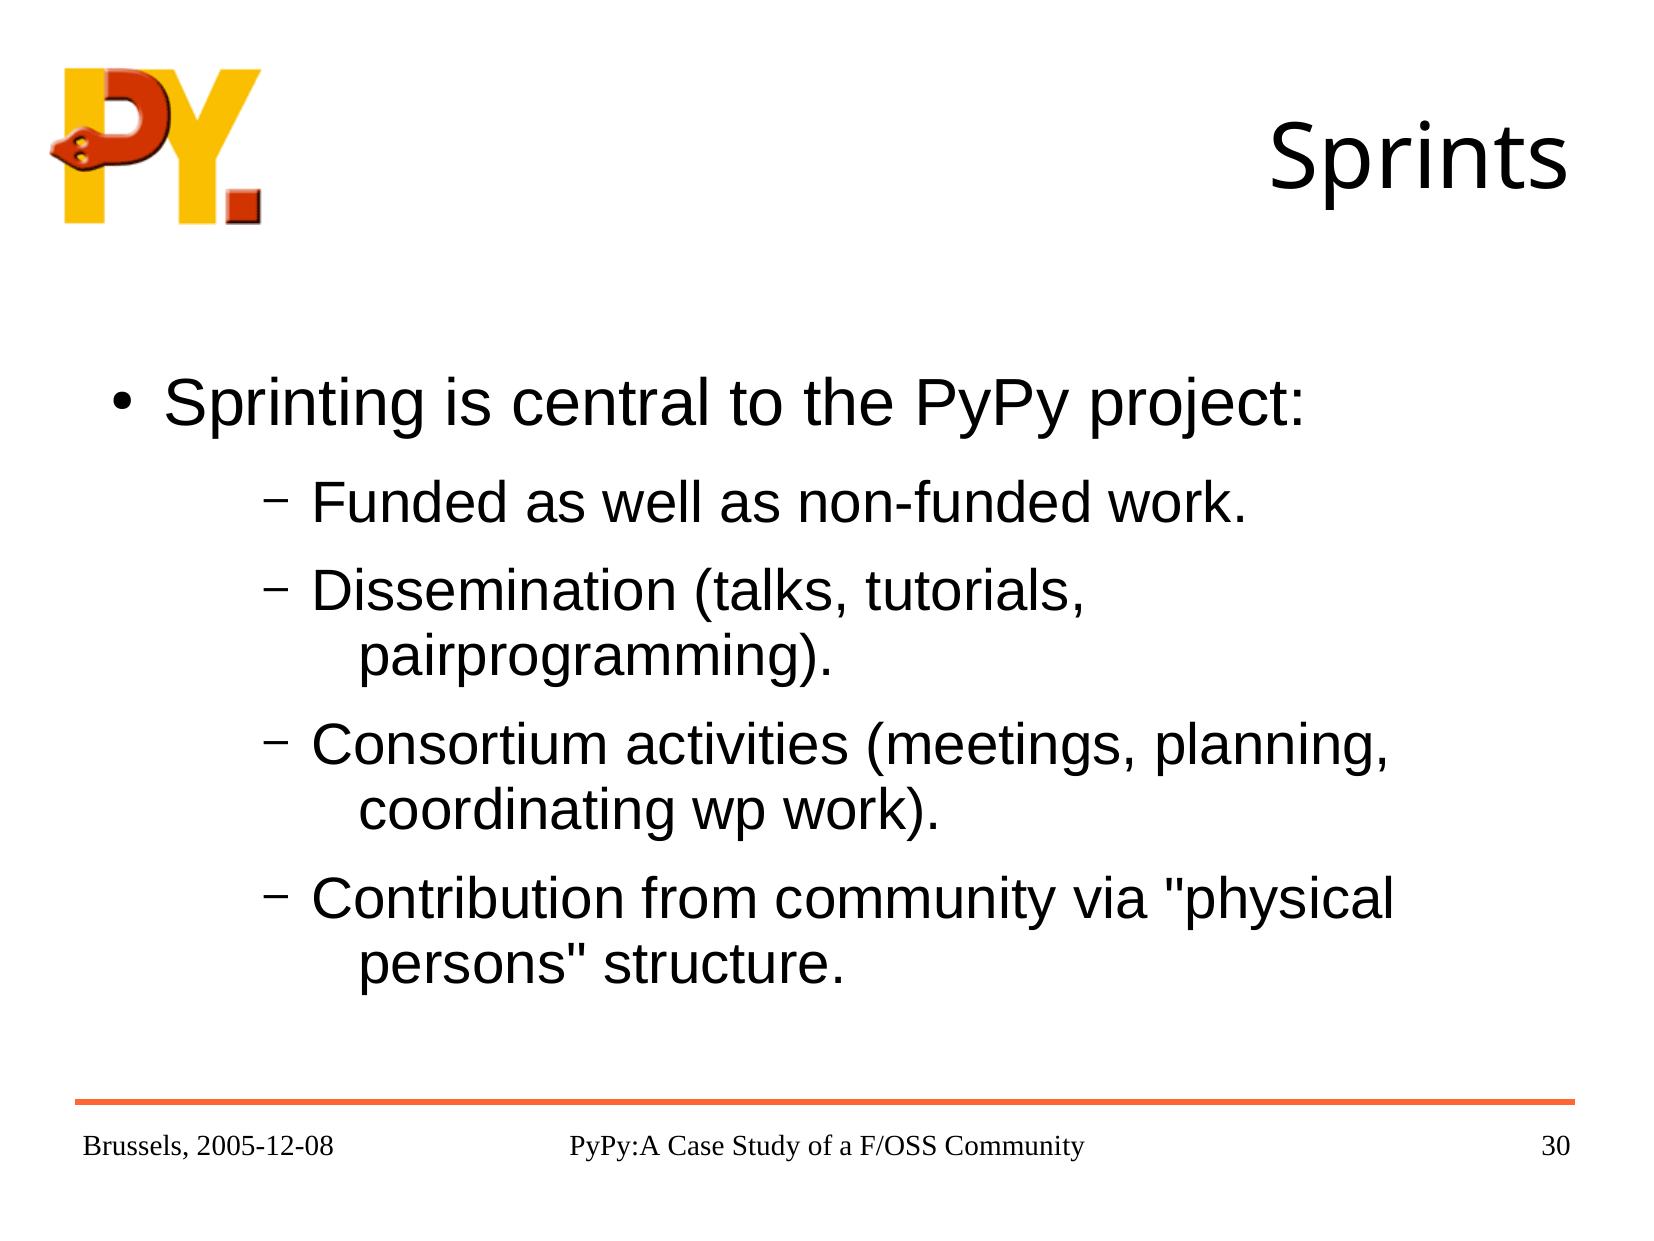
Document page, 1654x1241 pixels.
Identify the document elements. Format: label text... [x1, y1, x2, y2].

list Sprinting is central to the PyPy project: Funded as well as non-funded work. Dissemination (talks, tutorials, pairprogramming). Consortium activities (meetings, planning, coordinating wp work). Contribution from community via "physical persons" structure. [75, 365, 1564, 1051]
title Sprints [337, 49, 1571, 257]
picture [49, 67, 263, 225]
